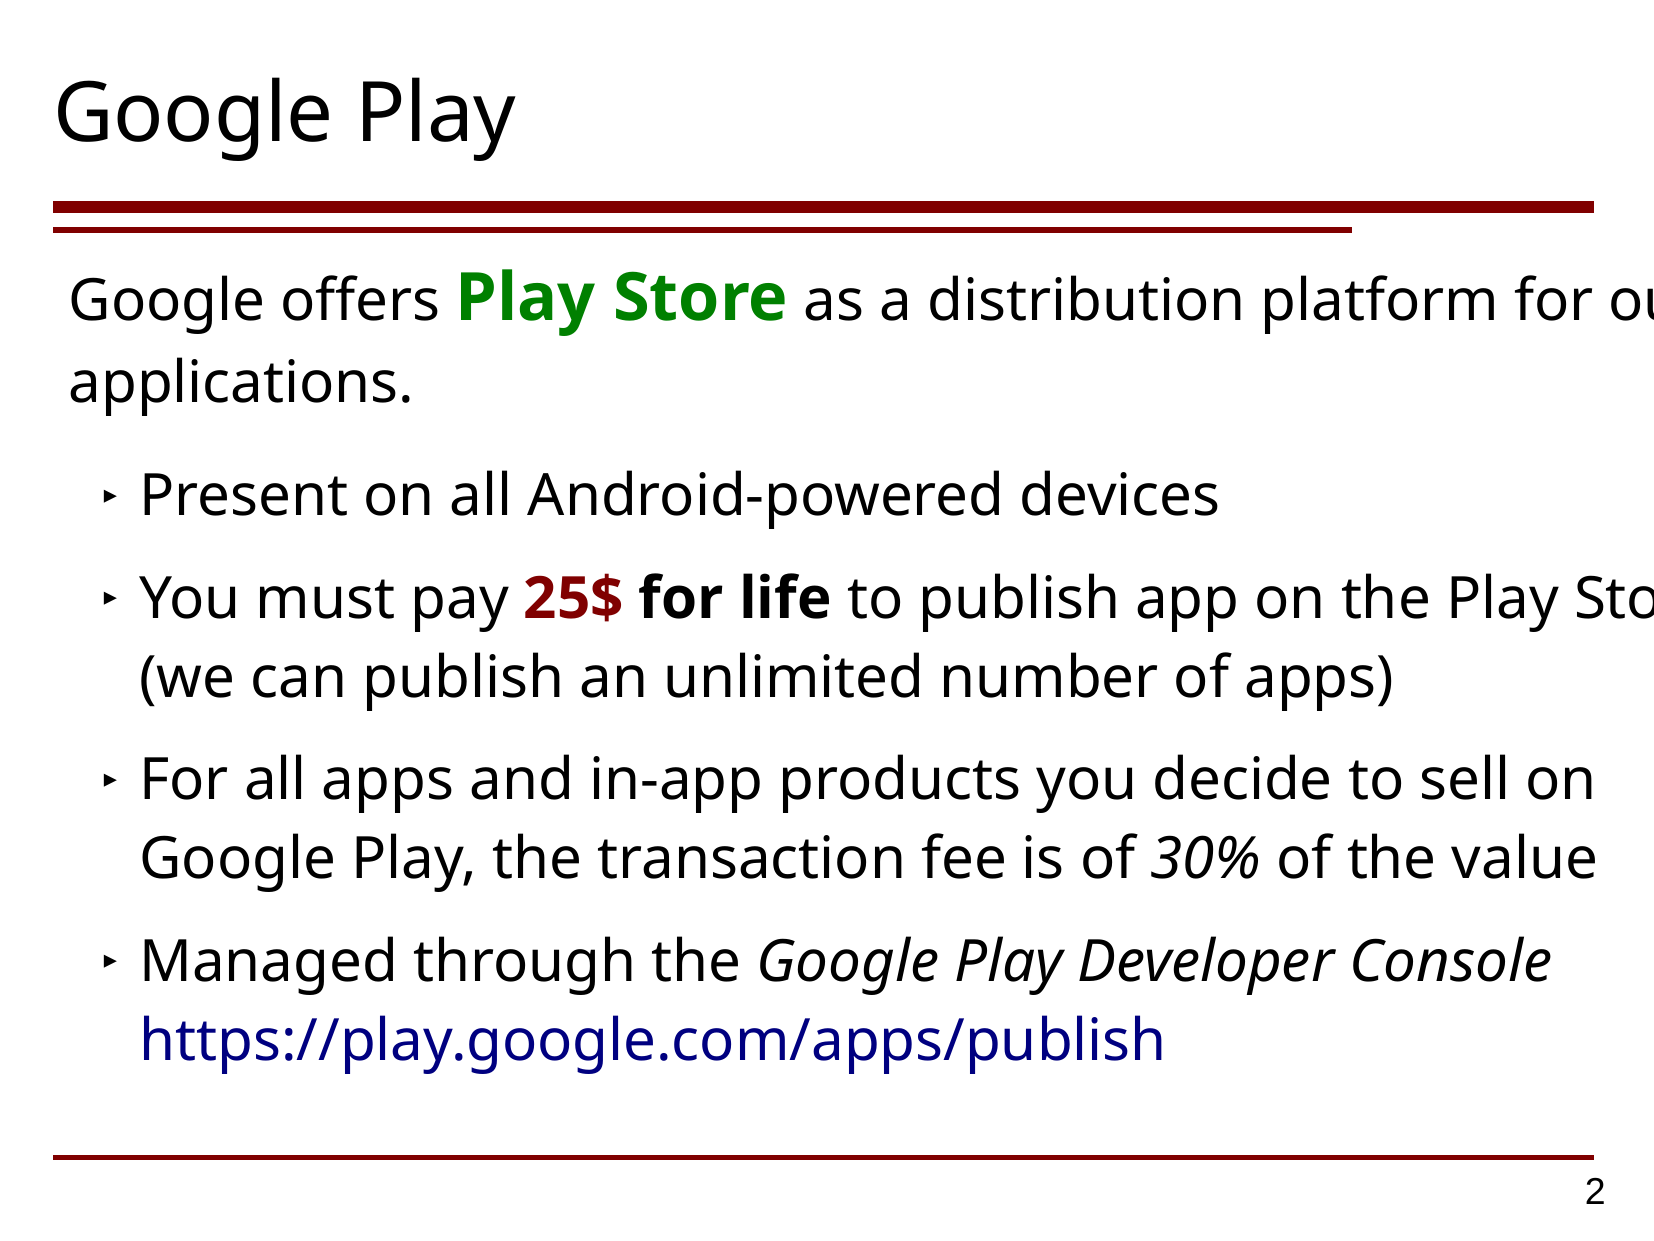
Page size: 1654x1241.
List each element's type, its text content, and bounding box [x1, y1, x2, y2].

text_box <number> [35, 1163, 1654, 1221]
text_box Google offers Play Store as a distribution platform for our applications. Present on all Android-powered devices You must pay 25$ for life to publish app on the Play Store (we can publish an unlimited number of apps) For all apps and in-app products you decide to sell on Google Play, the transaction fee is of 30% of the value Managed through the Google Play Developer Console https://play.google.com/apps/publish [53, 242, 1643, 1071]
subtitle Google Play [53, 48, 1542, 172]
